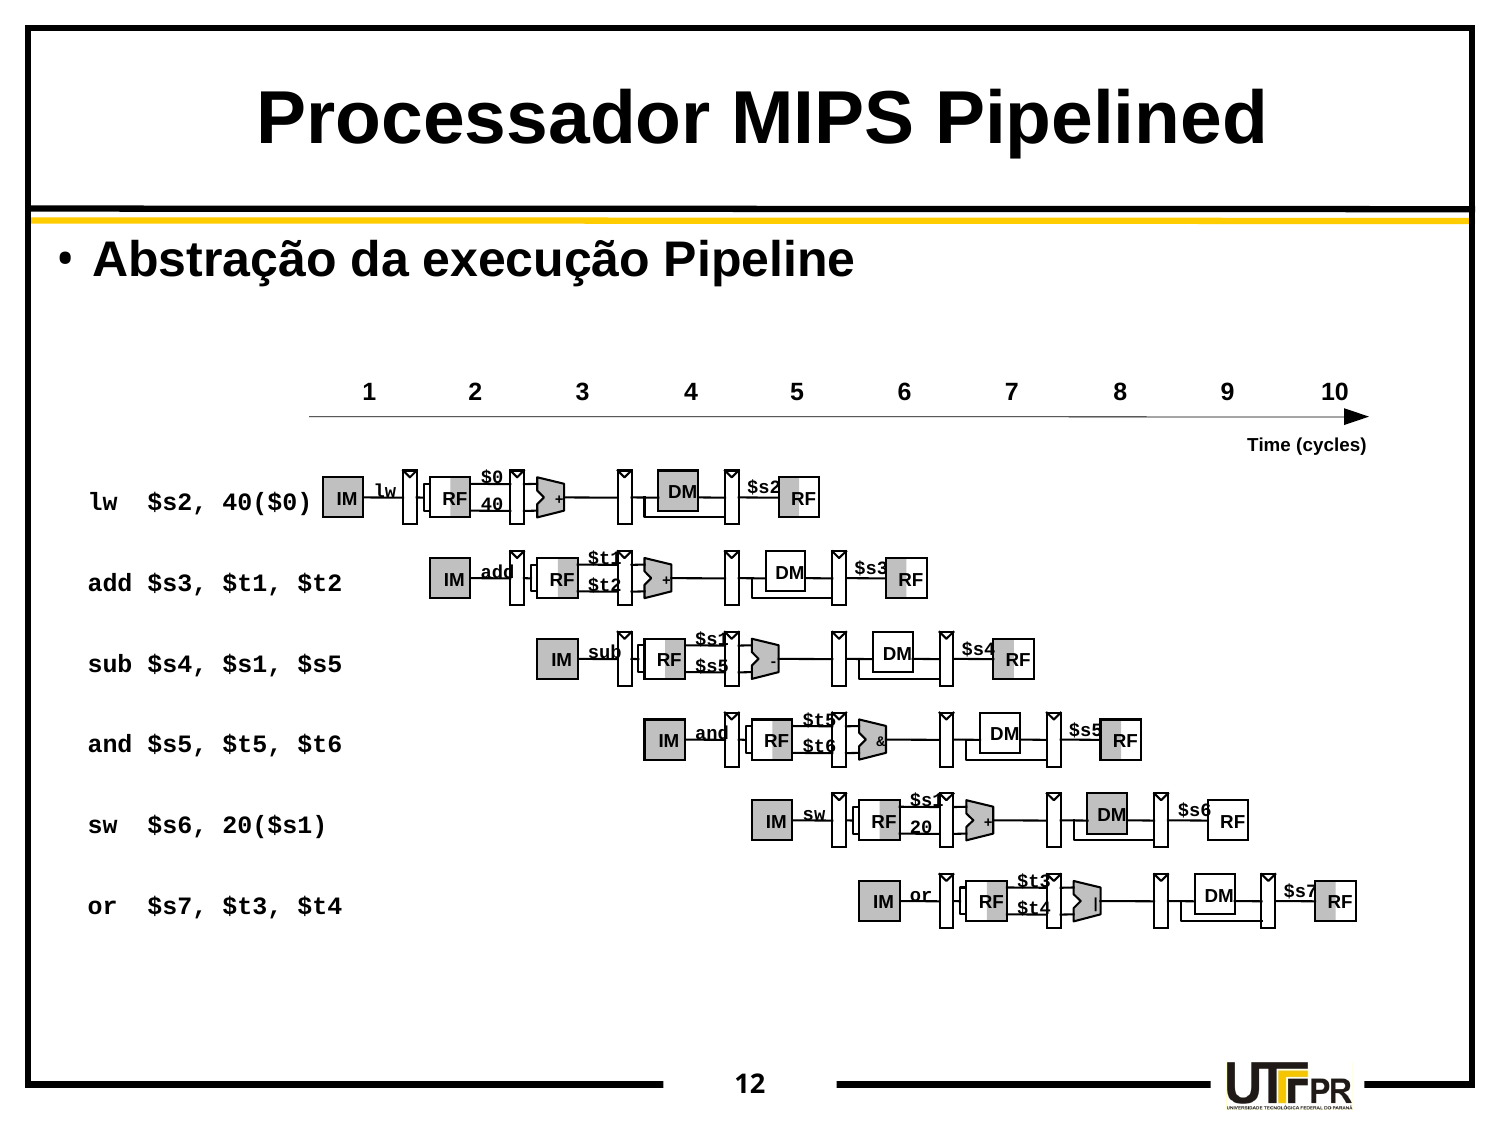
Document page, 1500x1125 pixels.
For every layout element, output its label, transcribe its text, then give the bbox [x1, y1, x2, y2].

text_box 20 [909, 814, 933, 838]
text_box sw [802, 801, 826, 825]
text_box [1046, 715, 1061, 767]
text_box [557, 559, 577, 597]
text_box [644, 558, 672, 599]
text_box IM [765, 809, 787, 832]
text_box [832, 634, 847, 686]
text_box [620, 470, 629, 475]
text_box [617, 554, 632, 606]
text_box IM [336, 486, 358, 509]
text_box $t1 [587, 545, 622, 569]
text_box [510, 473, 524, 525]
text_box $0 [480, 465, 504, 488]
title Processador MIPS Pipelined [38, 36, 1459, 199]
text_box RF [871, 809, 897, 832]
text_box $s7 [1283, 878, 1318, 902]
text_box + [983, 812, 993, 831]
text_box [832, 553, 847, 606]
text_box lw $s2, 40($0) [87, 485, 313, 516]
text_box [1261, 876, 1276, 929]
text_box [724, 473, 739, 525]
text_box [1316, 882, 1336, 920]
text_box [1087, 793, 1128, 834]
text_box [832, 795, 847, 848]
text_box RF [1327, 890, 1353, 913]
text_box - [769, 651, 779, 670]
text_box [537, 477, 565, 518]
text_box [450, 478, 469, 516]
text_box [727, 470, 736, 475]
text_box and [695, 720, 730, 744]
text_box $t5 [802, 707, 837, 730]
text_box 4 [684, 375, 699, 406]
text_box 5 [790, 375, 805, 406]
text_box or [909, 882, 933, 905]
text_box [832, 715, 847, 767]
text_box [510, 554, 524, 606]
text_box lw [373, 478, 397, 502]
text_box 3 [575, 375, 590, 406]
text_box [939, 796, 954, 848]
text_box RF [549, 567, 575, 590]
text_box [403, 473, 417, 525]
list Abstração da execução Pipeline [41, 225, 1447, 1054]
text_box [834, 631, 844, 636]
text_box RF [764, 728, 790, 752]
text_box or $s7, $t3, $t4 [87, 889, 343, 920]
text_box [429, 558, 471, 599]
text_box add $s3, $t1, $t2 [87, 566, 343, 597]
text_box DM [775, 560, 805, 583]
text_box sub $s4, $s1, $s5 [87, 647, 343, 678]
text_box 2 [468, 375, 483, 406]
text_box $s5 [695, 653, 730, 676]
text_box $s6 [1177, 798, 1212, 821]
text_box DM [668, 479, 698, 503]
text_box [1046, 877, 1061, 929]
text_box [658, 470, 699, 511]
text_box $s1 [695, 626, 730, 650]
text_box [537, 638, 578, 679]
text_box [1344, 408, 1370, 426]
text_box [1049, 712, 1058, 717]
text_box [986, 882, 1006, 920]
text_box $s4 [961, 636, 996, 660]
text_box $s2 [746, 474, 781, 498]
text_box $t6 [802, 734, 837, 757]
text_box [859, 719, 887, 760]
text_box | [1091, 893, 1101, 912]
picture [1226, 1062, 1353, 1110]
text_box [513, 470, 521, 475]
text_box 6 [897, 375, 912, 406]
text_box [780, 478, 800, 516]
text_box [879, 801, 899, 839]
text_box [939, 634, 954, 686]
text_box DM [1097, 802, 1127, 826]
text_box [1154, 796, 1168, 848]
text_box [751, 800, 793, 841]
text_box 9 [1220, 375, 1235, 406]
text_box $s1 [909, 788, 944, 811]
text_box sub [587, 640, 622, 663]
text_box [644, 719, 686, 760]
text_box RF [656, 647, 683, 671]
text_box [1046, 795, 1061, 848]
text_box 1 [362, 375, 377, 406]
text_box [620, 631, 630, 636]
text_box [665, 640, 684, 678]
text_box IM [551, 647, 573, 671]
text_box [617, 634, 632, 686]
text_box $s5 [1068, 717, 1103, 741]
text_box [617, 473, 632, 525]
text_box RF [442, 486, 468, 509]
text_box RF [791, 486, 817, 509]
text_box RF [1005, 647, 1031, 671]
text_box IM [873, 890, 894, 913]
text_box RF [898, 567, 924, 590]
text_box [939, 876, 954, 929]
text_box 10 [1321, 375, 1350, 406]
text_box 7 [1004, 375, 1019, 406]
text_box 40 [480, 491, 504, 515]
text_box [751, 638, 779, 679]
text_box [1154, 877, 1168, 929]
text_box RF [978, 890, 1004, 913]
text_box Time (cycles) [1247, 432, 1367, 456]
text_box [942, 631, 951, 636]
text_box + [662, 570, 671, 589]
text_box [724, 635, 739, 686]
text_box IM [658, 728, 680, 752]
text_box [994, 640, 1014, 678]
text_box IM [443, 567, 465, 590]
text_box DM [882, 641, 912, 664]
text_box [322, 477, 363, 518]
text_box add [480, 559, 515, 582]
text_box [859, 880, 900, 922]
text_box DM [990, 721, 1020, 745]
text_box RF [1112, 728, 1138, 752]
text_box [942, 712, 951, 717]
text_box $t4 [1017, 895, 1051, 919]
text_box $s3 [854, 555, 889, 579]
text_box RF [1220, 809, 1246, 832]
text_box $t3 [1017, 868, 1051, 892]
text_box [772, 721, 791, 759]
text_box [727, 712, 736, 717]
text_box and $s5, $t5, $t6 [87, 727, 343, 758]
text_box sw $s6, 20($s1) [87, 808, 328, 839]
text_box DM [1204, 883, 1234, 906]
text_box [966, 800, 994, 841]
text_box + [554, 490, 564, 508]
text_box [1102, 721, 1122, 759]
text_box [724, 553, 739, 606]
text_box [724, 715, 739, 767]
text_box [887, 559, 907, 597]
text_box $t2 [587, 572, 622, 596]
text_box 8 [1113, 375, 1128, 406]
text_box [939, 715, 954, 767]
text_box & [876, 732, 886, 750]
text_box [1073, 880, 1101, 922]
